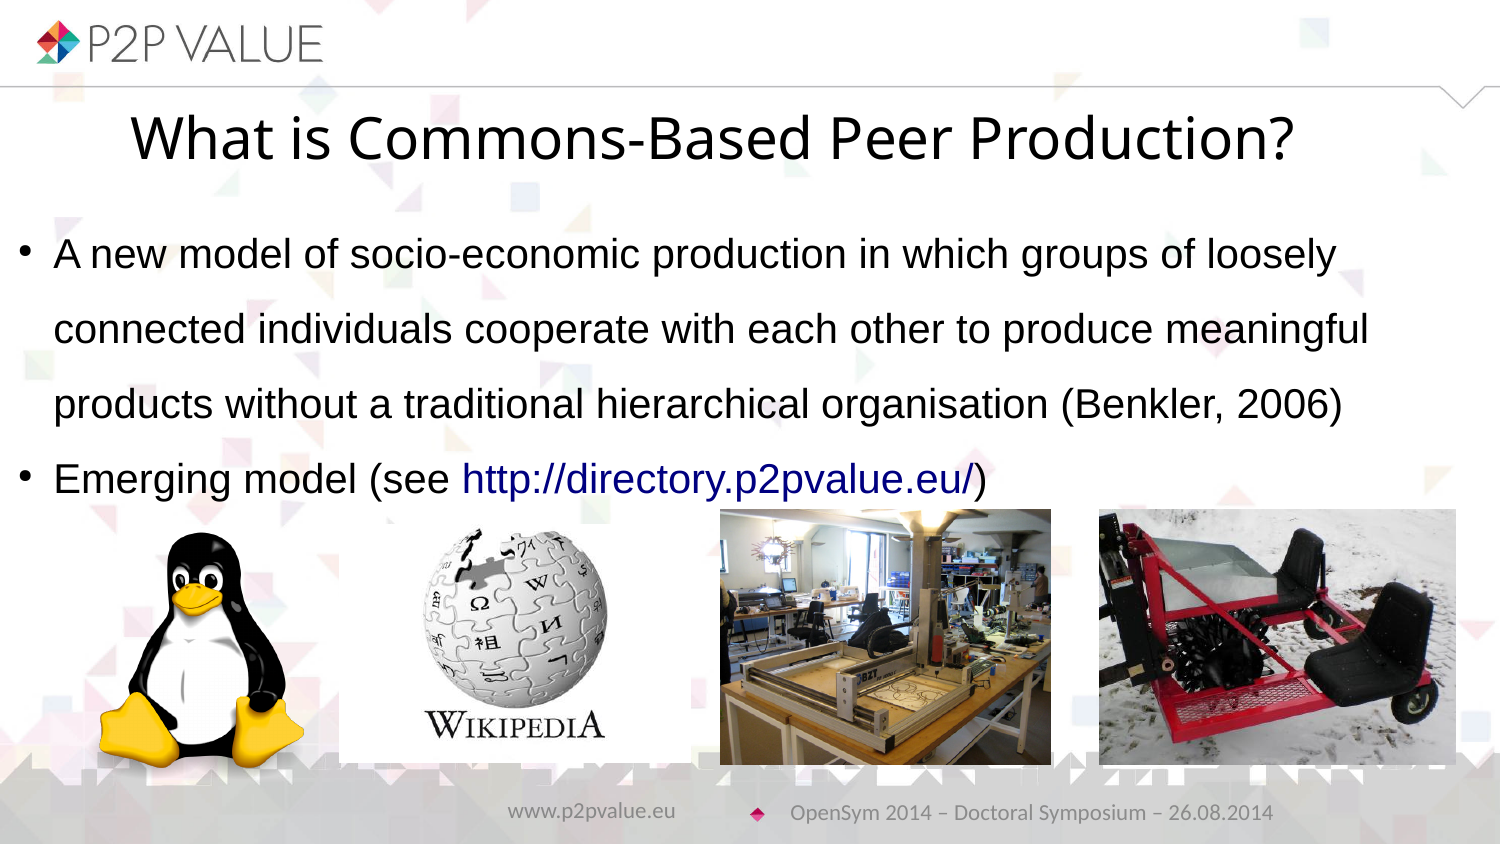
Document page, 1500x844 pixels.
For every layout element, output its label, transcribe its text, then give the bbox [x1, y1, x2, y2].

title What is Commons-Based Peer Production? [60, 92, 1366, 181]
text_box OpenSym 2014 – Doctoral Symposium – 26.08.2014 [777, 788, 1470, 834]
picture [0, 0, 1500, 844]
text_box www.p2pvalue.eu [501, 789, 720, 829]
subtitle A new model of socio-economic production in which groups of loosely connected individuals cooperate with each other to produce meaningful products without a traditional hierarchical organisation (Benkler, 2006) Emerging model (see http://directory.p2pvalue.eu/) [4, 195, 1486, 526]
